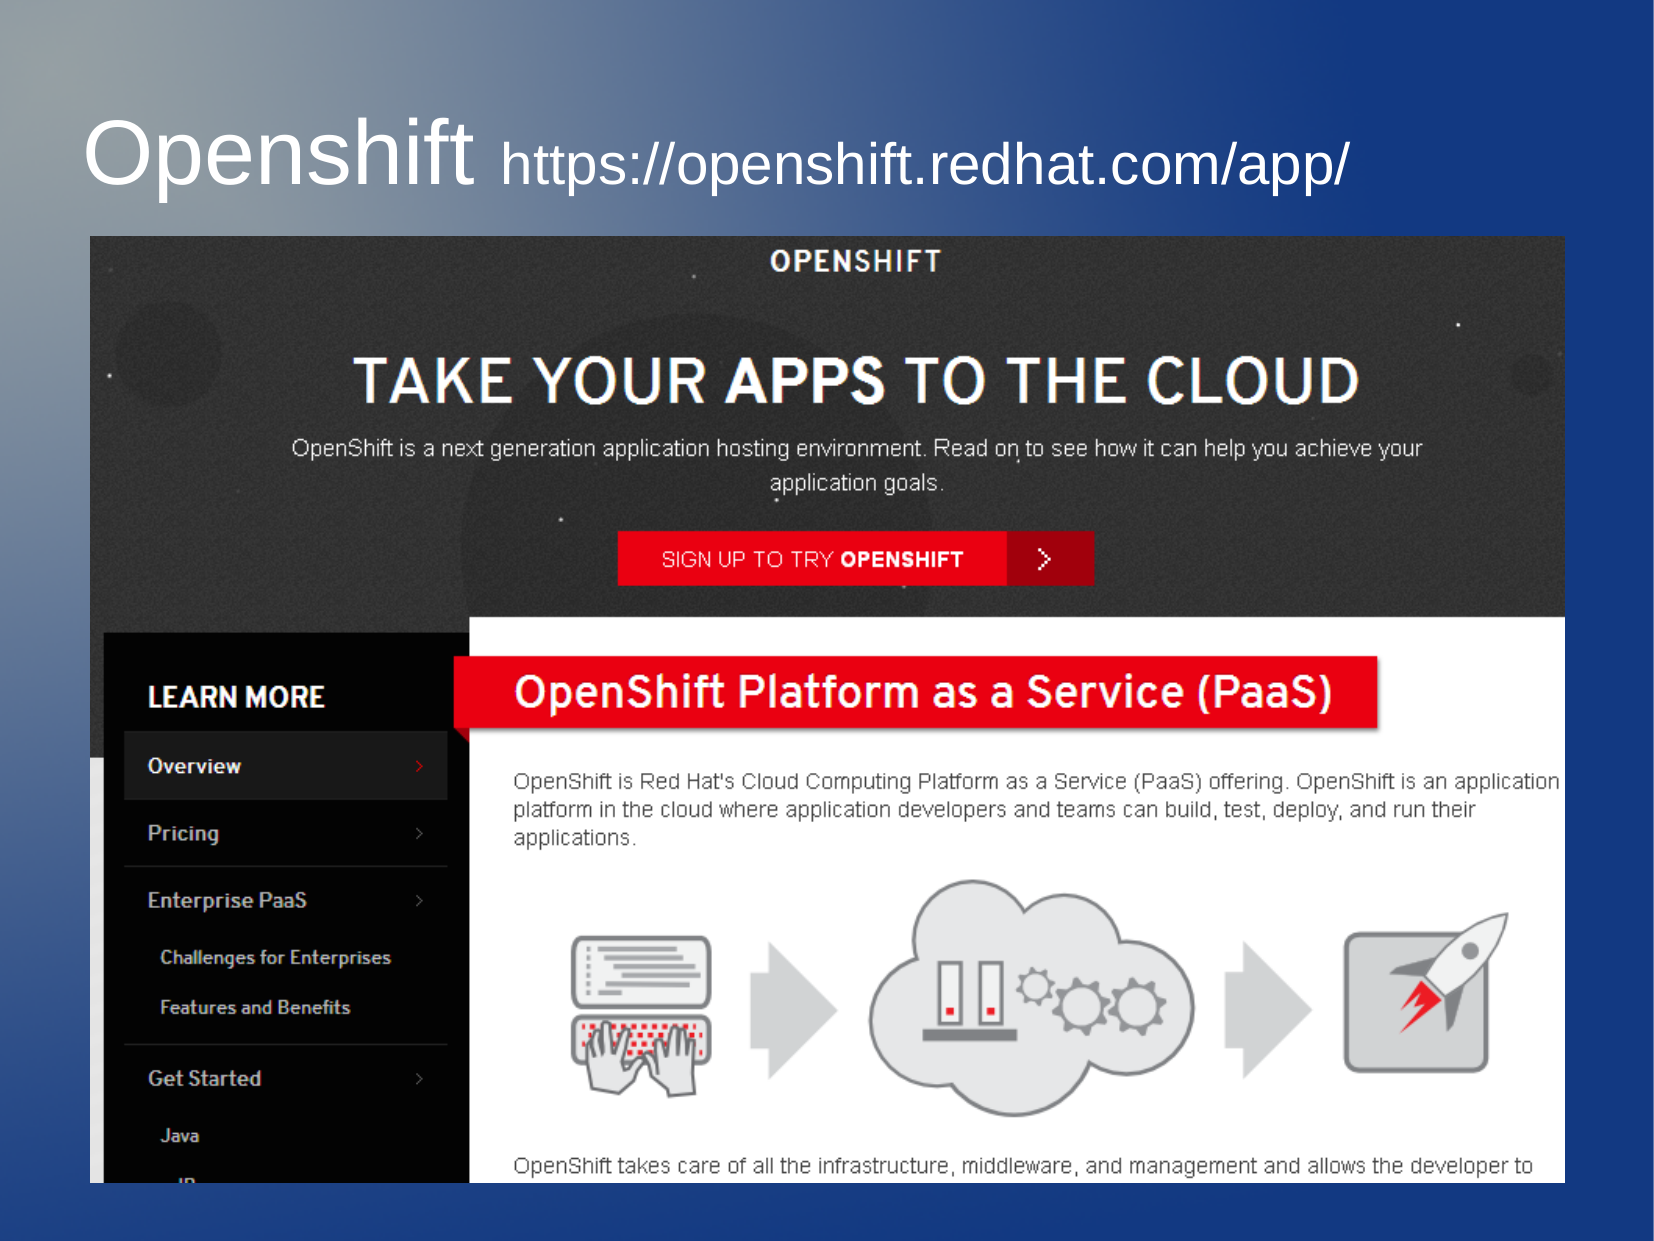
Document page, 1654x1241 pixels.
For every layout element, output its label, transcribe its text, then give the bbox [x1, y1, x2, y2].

title Openshift https://openshift.redhat.com/app/ [82, 56, 1571, 250]
picture [0, 0, 1654, 1241]
